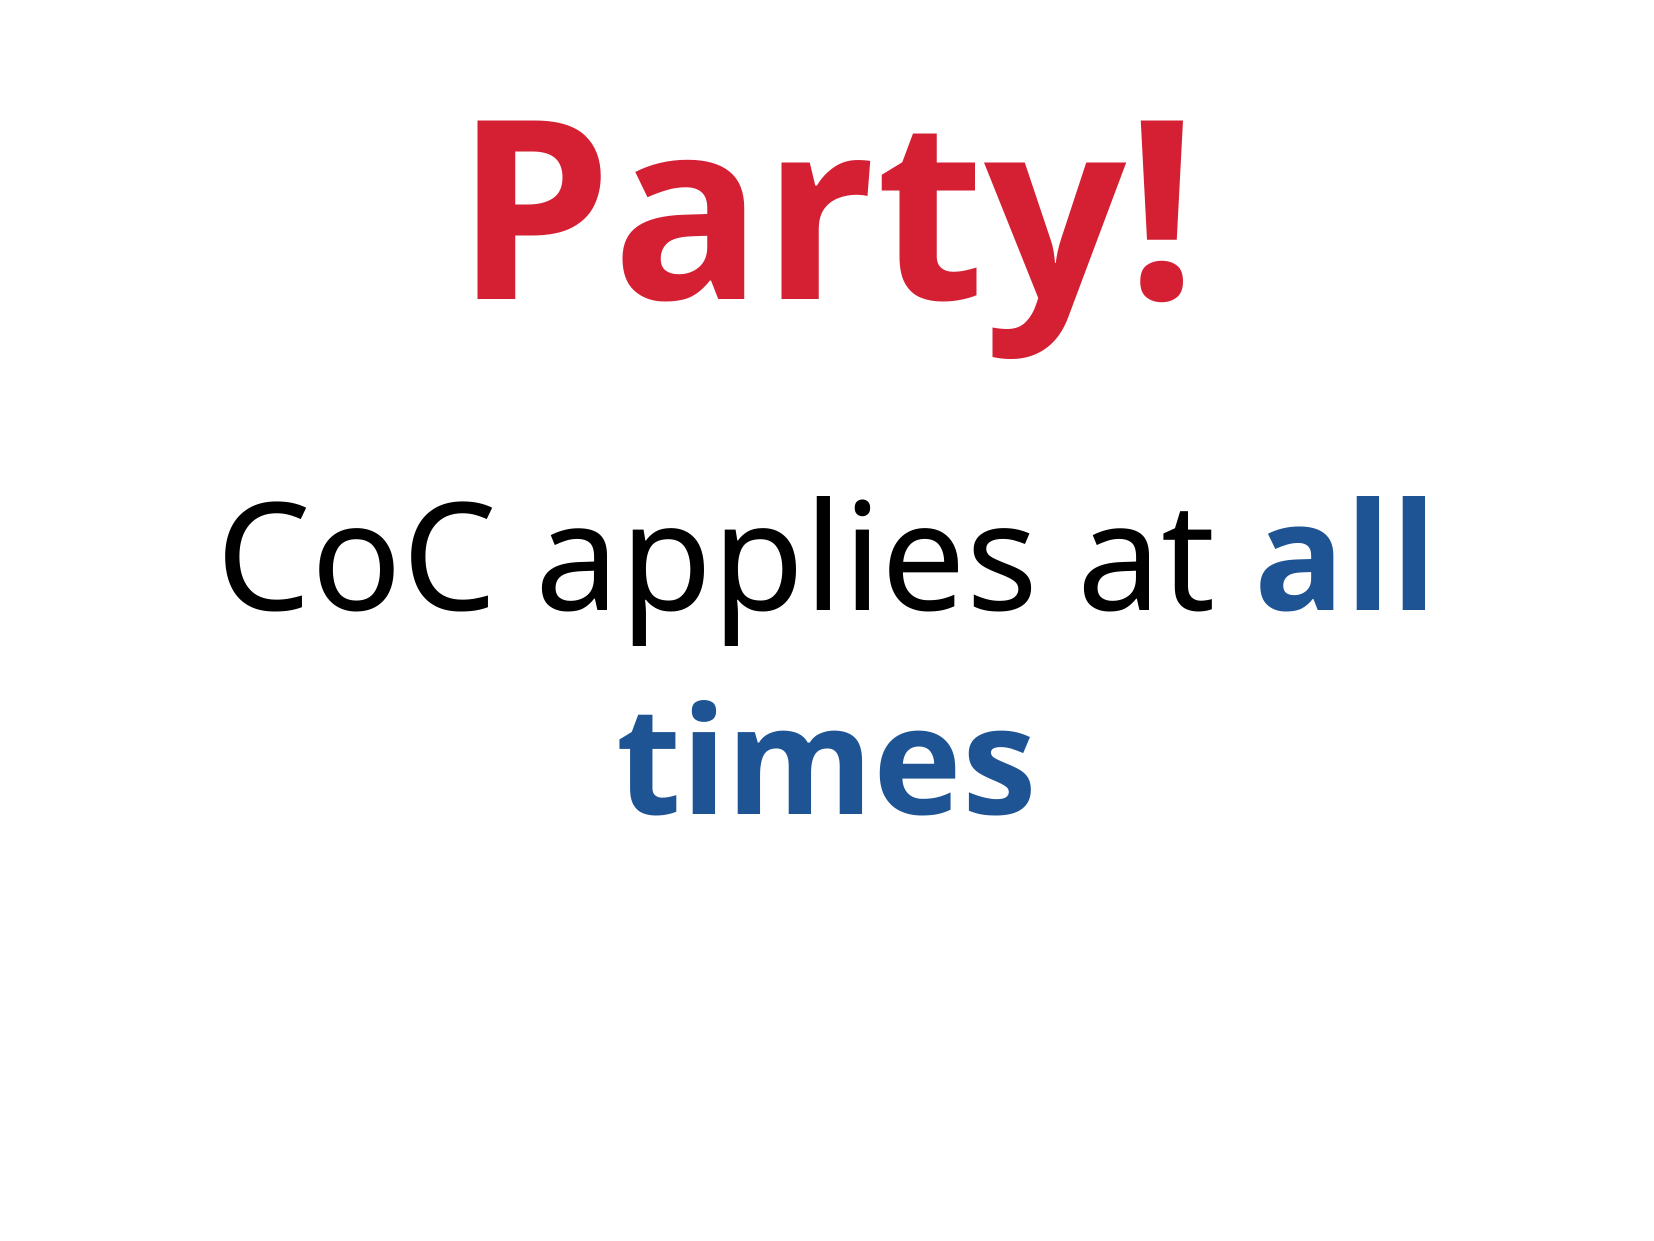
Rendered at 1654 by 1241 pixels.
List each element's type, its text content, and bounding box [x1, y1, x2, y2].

title Party! [82, 45, 1571, 361]
list CoC applies at all times [82, 450, 1571, 1070]
